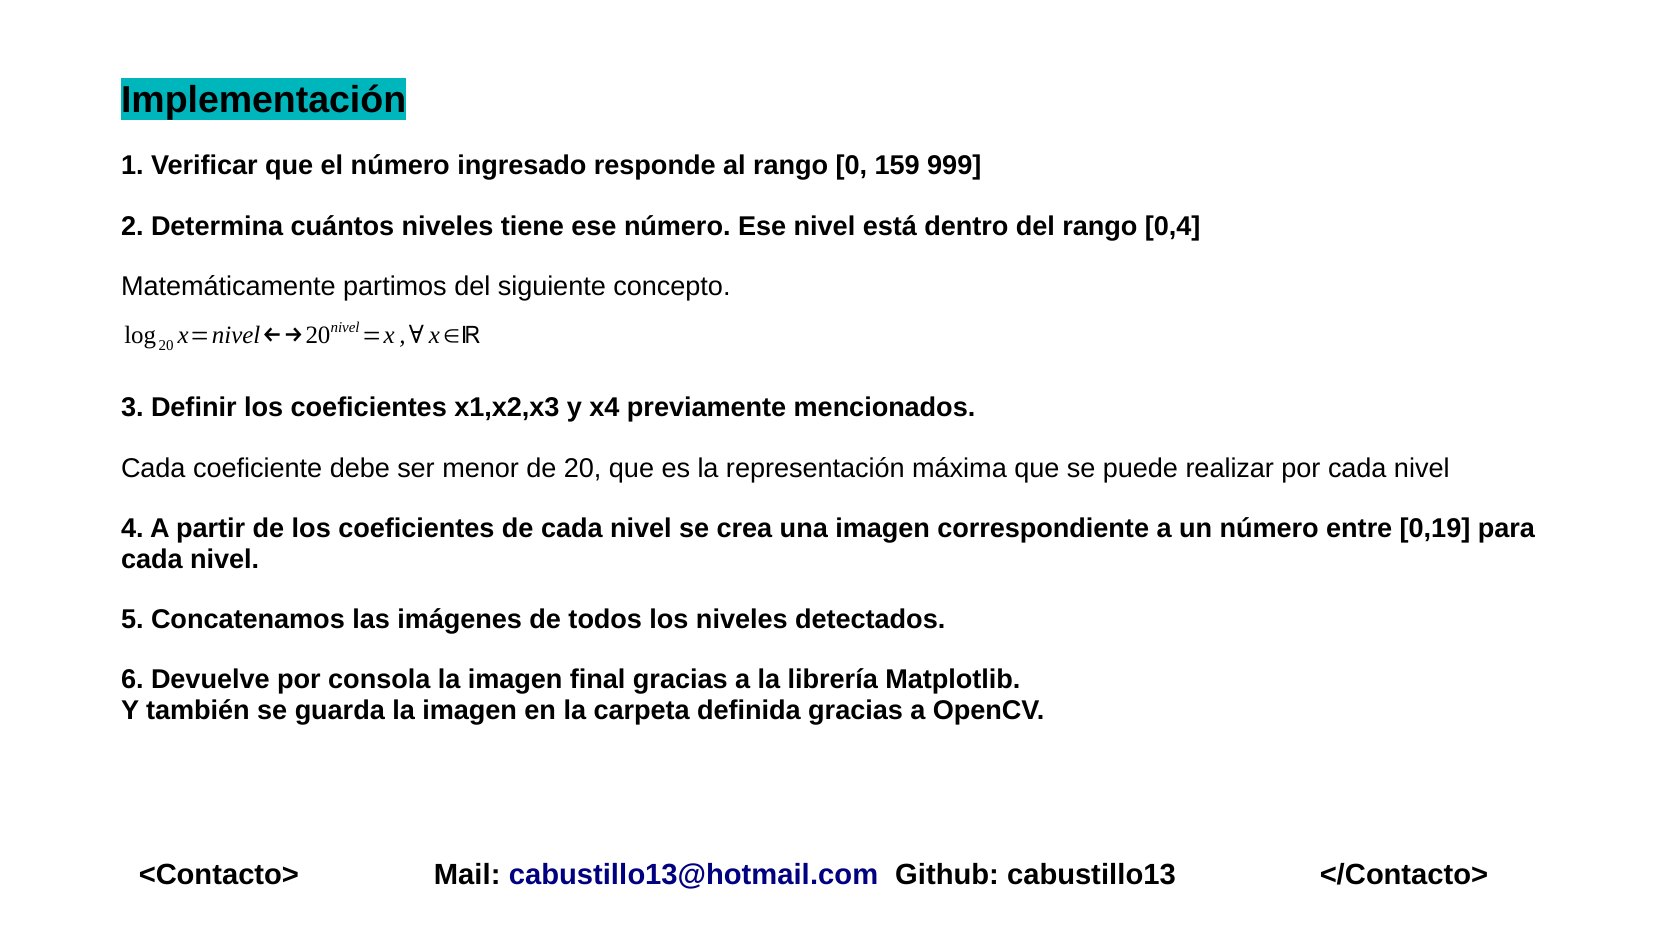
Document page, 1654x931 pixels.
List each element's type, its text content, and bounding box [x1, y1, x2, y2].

chart [118, 318, 488, 354]
text_box <Contacto> Mail: cabustillo13@hotmail.com Github: cabustillo13 </Contacto> [124, 850, 1654, 898]
text_box Implementación 1. Verificar que el número ingresado responde al rango [0, 159 999] 2. Determina cuántos niveles tiene ese número. Ese nivel está dentro del rango [0,4] Matemáticamente partimos del siguiente concepto. 3. Definir los coeficientes x1,x2,x3 y x4 previamente mencionados. Cada coeficiente debe ser menor de 20, que es la representación máxima que se puede realizar por cada nivel 4. A partir de los coeficientes de cada nivel se crea una imagen correspondiente a un número entre [0,19] para cada nivel. 5. Concatenamos las imágenes de todos los niveles detectados. 6. Devuelve por consola la imagen final gracias a la librería Matplotlib. Y también se guarda la imagen en la carpeta definida gracias a OpenCV. [106, 70, 1571, 733]
